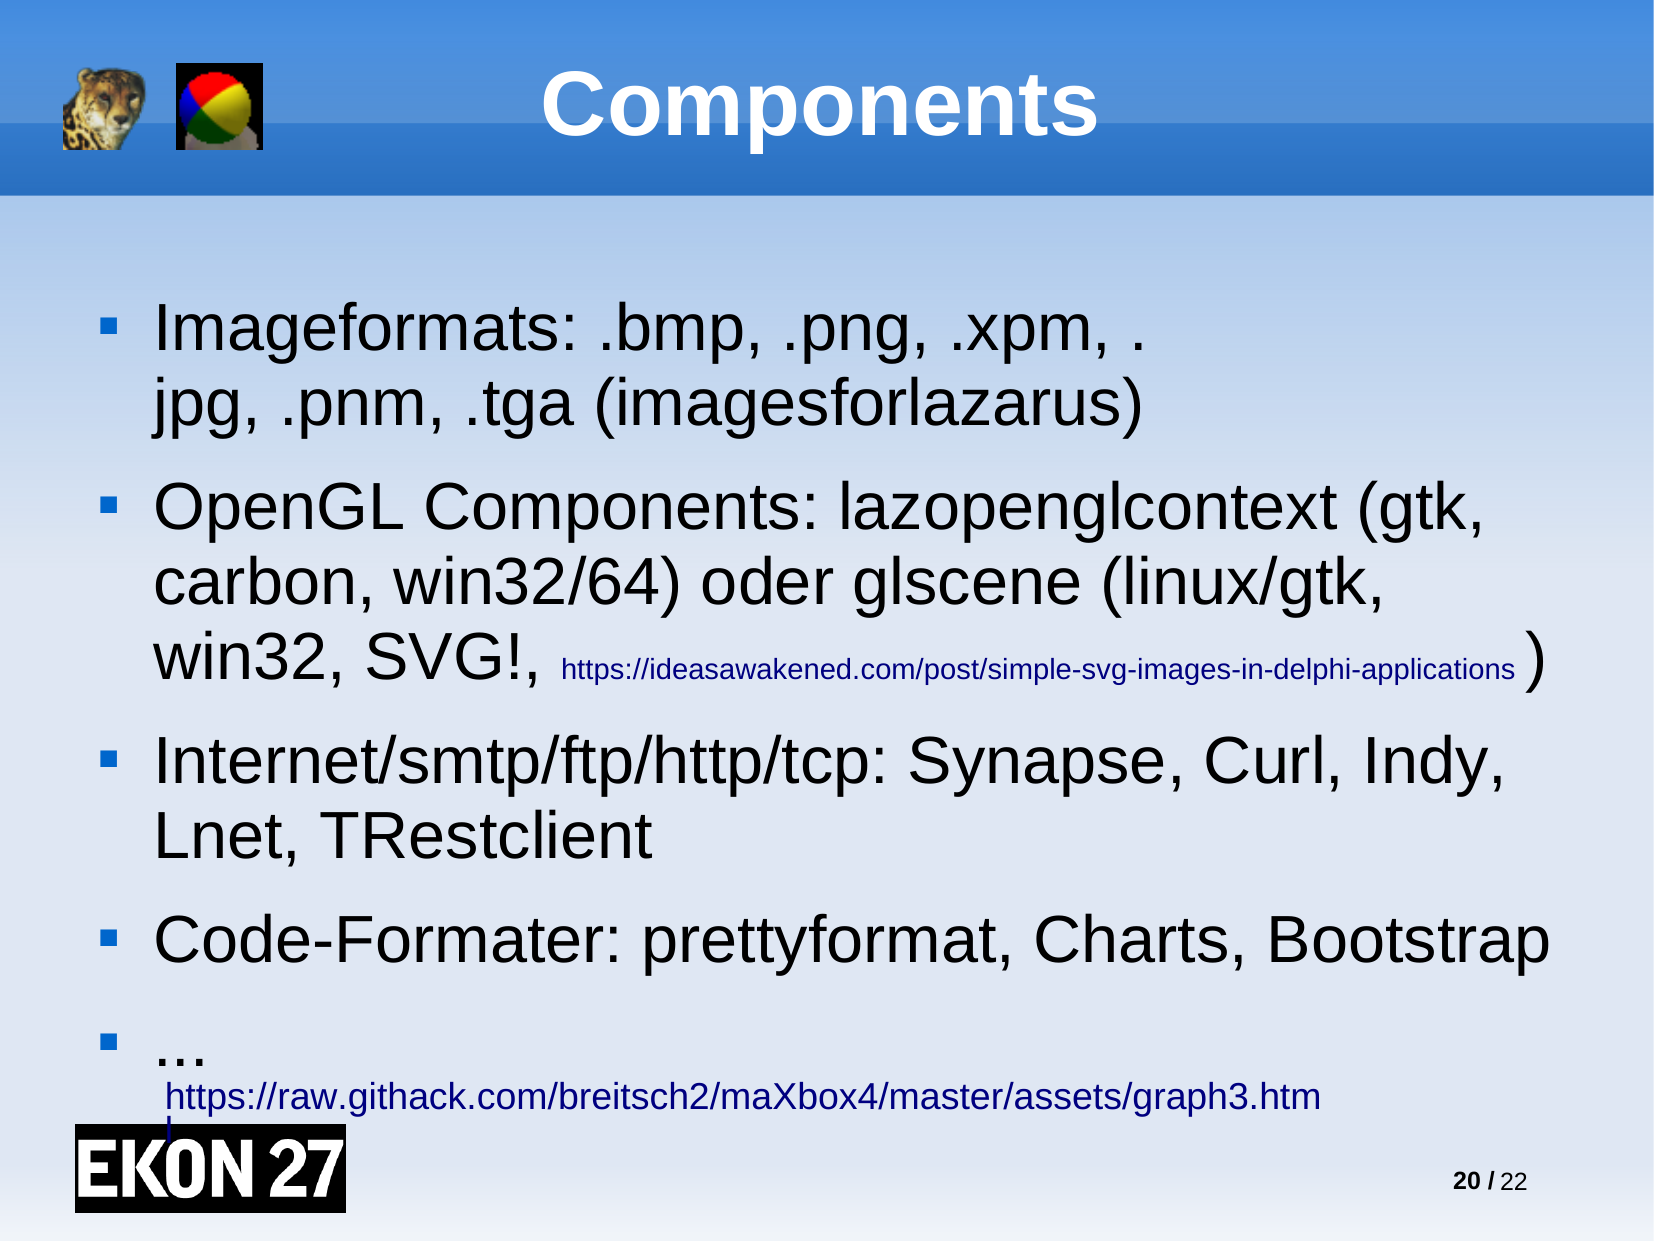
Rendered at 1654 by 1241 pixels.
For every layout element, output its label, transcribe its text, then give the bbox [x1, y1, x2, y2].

title Components [76, 0, 1565, 208]
picture [0, 0, 1654, 1241]
picture [176, 63, 263, 151]
list Imageformats: .bmp, .png, .xpm, . jpg, .pnm, .tga (imagesforlazarus) OpenGL Components: lazopenglcontext (gtk, carbon, win32/64) oder glscene (linux/gtk, win32, SVG!, https://ideasawakened.com/post/simple-svg-images-in-delphi-applications ) Internet/smtp/ftp/http/tcp: Synapse, Curl, Indy, Lnet, TRestclient Code-Formater: prettyformat, Charts, Bootstrap ... [82, 290, 1571, 1094]
text_box https://raw.githack.com/breitsch2/maXbox4/master/assets/graph3.html [150, 1068, 1345, 1167]
